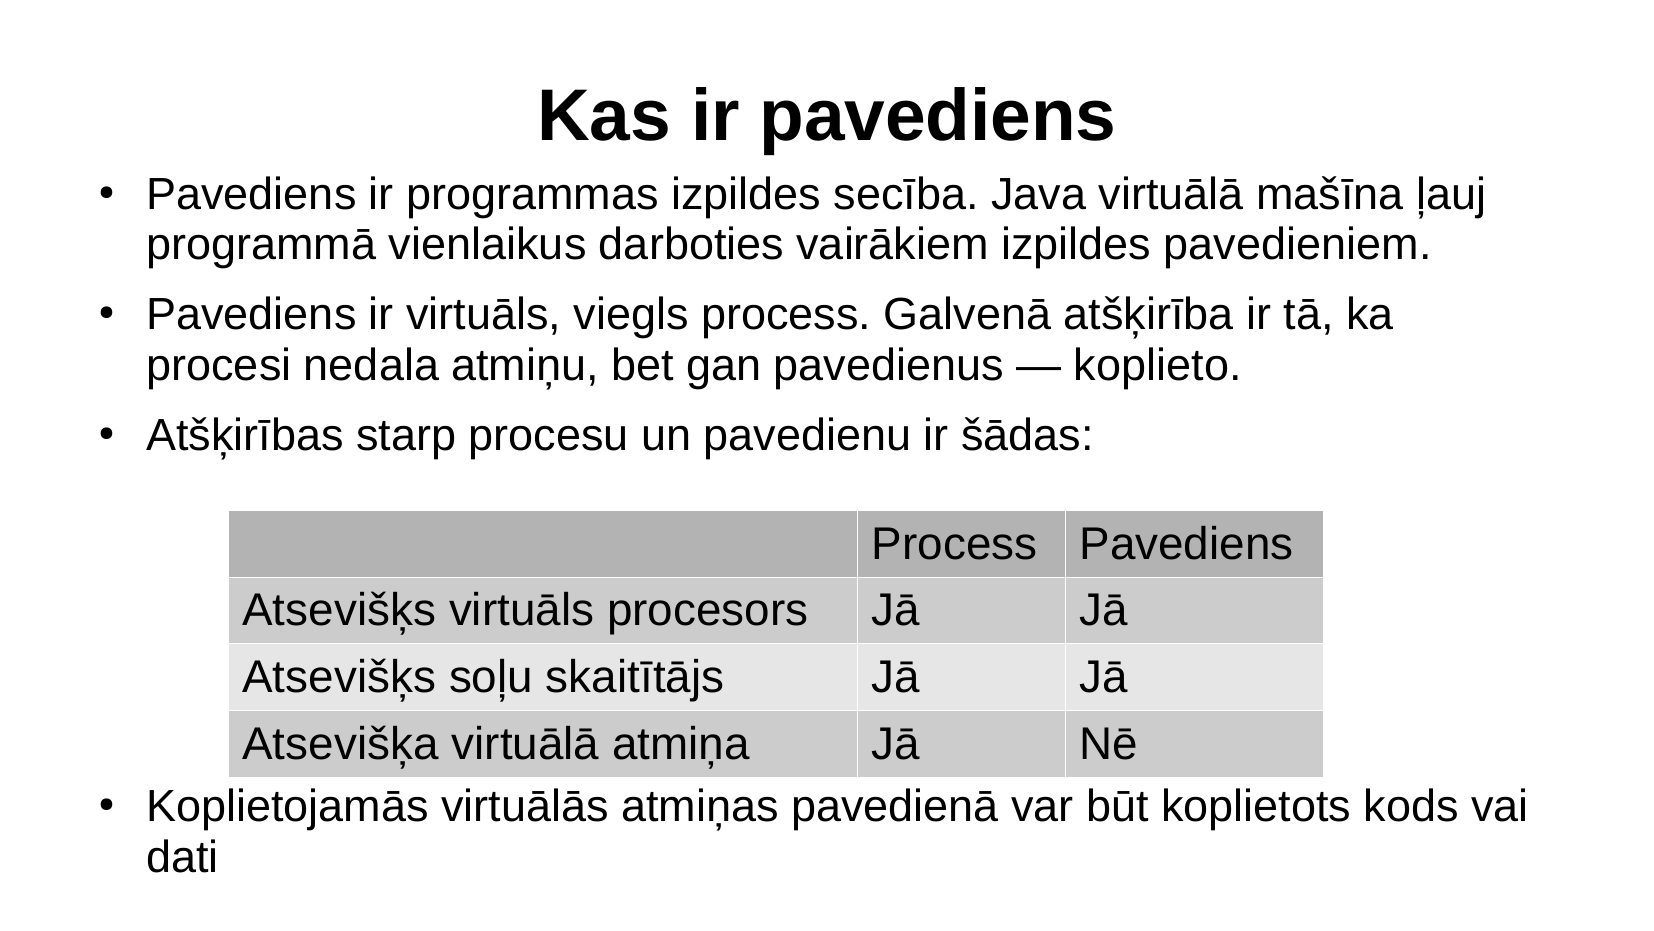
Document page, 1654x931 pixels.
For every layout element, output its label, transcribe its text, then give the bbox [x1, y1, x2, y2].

table_cell Jā [1066, 578, 1323, 643]
table_cell Jā [1066, 644, 1323, 710]
table_cell Atsevišķa virtuālā atmiņa [229, 711, 857, 777]
table_header [229, 511, 857, 577]
table_header Pavediens [1066, 511, 1323, 577]
table_cell Atsevišķs soļu skaitītājs [229, 644, 857, 710]
table_cell Jā [858, 644, 1065, 710]
table_cell Jā [858, 578, 1065, 643]
list Pavediens ir programmas izpildes secība. Java virtuālā mašīna ļauj programmā vienlaikus darboties vairākiem izpildes pavedieniem. Pavediens ir virtuāls, viegls process. Galvenā atšķirība ir tā, ka procesi nedala atmiņu, bet gan pavedienus — koplieto. Atšķirības starp procesu un pavedienu ir šādas: Koplietojamās virtuālās atmiņas pavedienā var būt koplietots kods vai dati [82, 168, 1538, 889]
table_cell Jā [858, 711, 1065, 777]
title Kas ir pavediens [82, 37, 1571, 193]
table_header Process [858, 511, 1065, 577]
table_cell Atsevišķs virtuāls procesors [229, 578, 857, 643]
table_cell Nē [1066, 711, 1323, 777]
